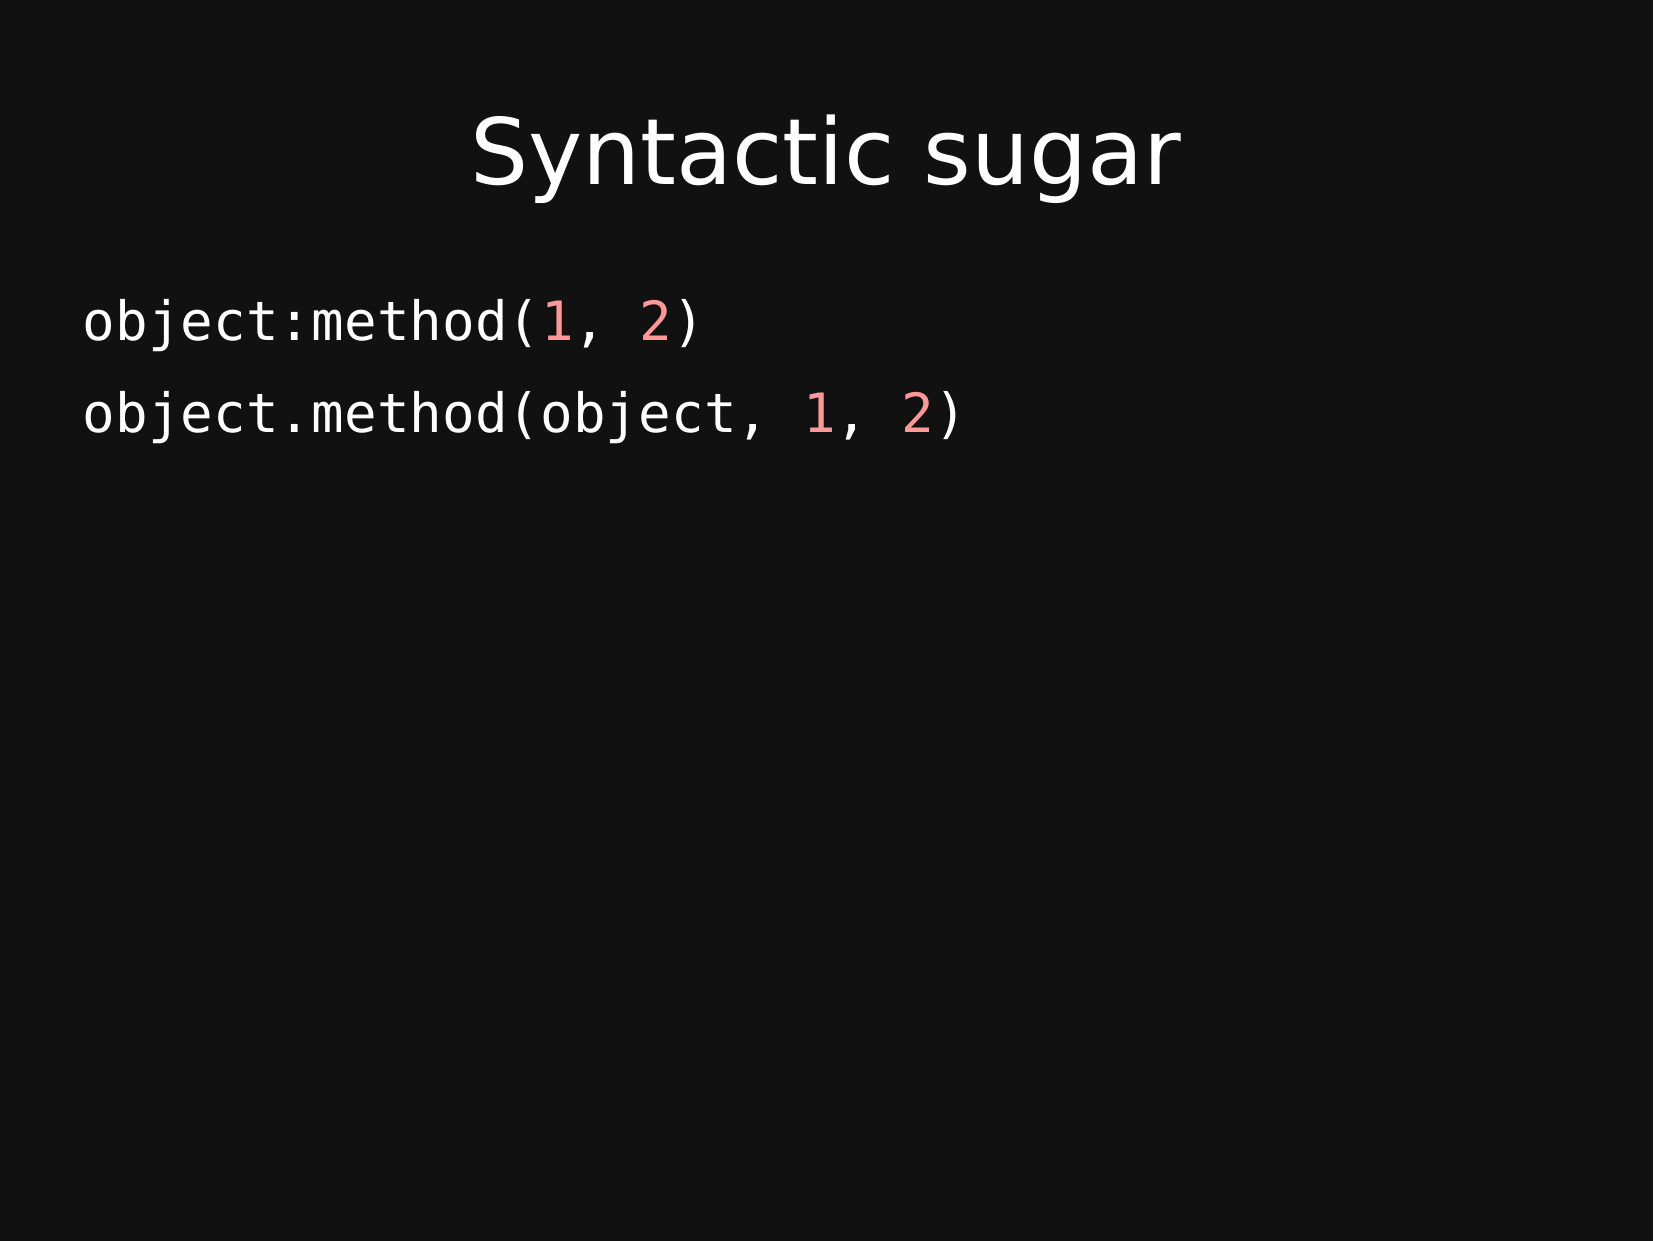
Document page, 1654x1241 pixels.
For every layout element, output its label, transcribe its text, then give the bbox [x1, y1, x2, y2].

list object:method(1, 2) object.method(object, 1, 2) [82, 290, 1571, 1010]
title Syntactic sugar [82, 49, 1571, 257]
